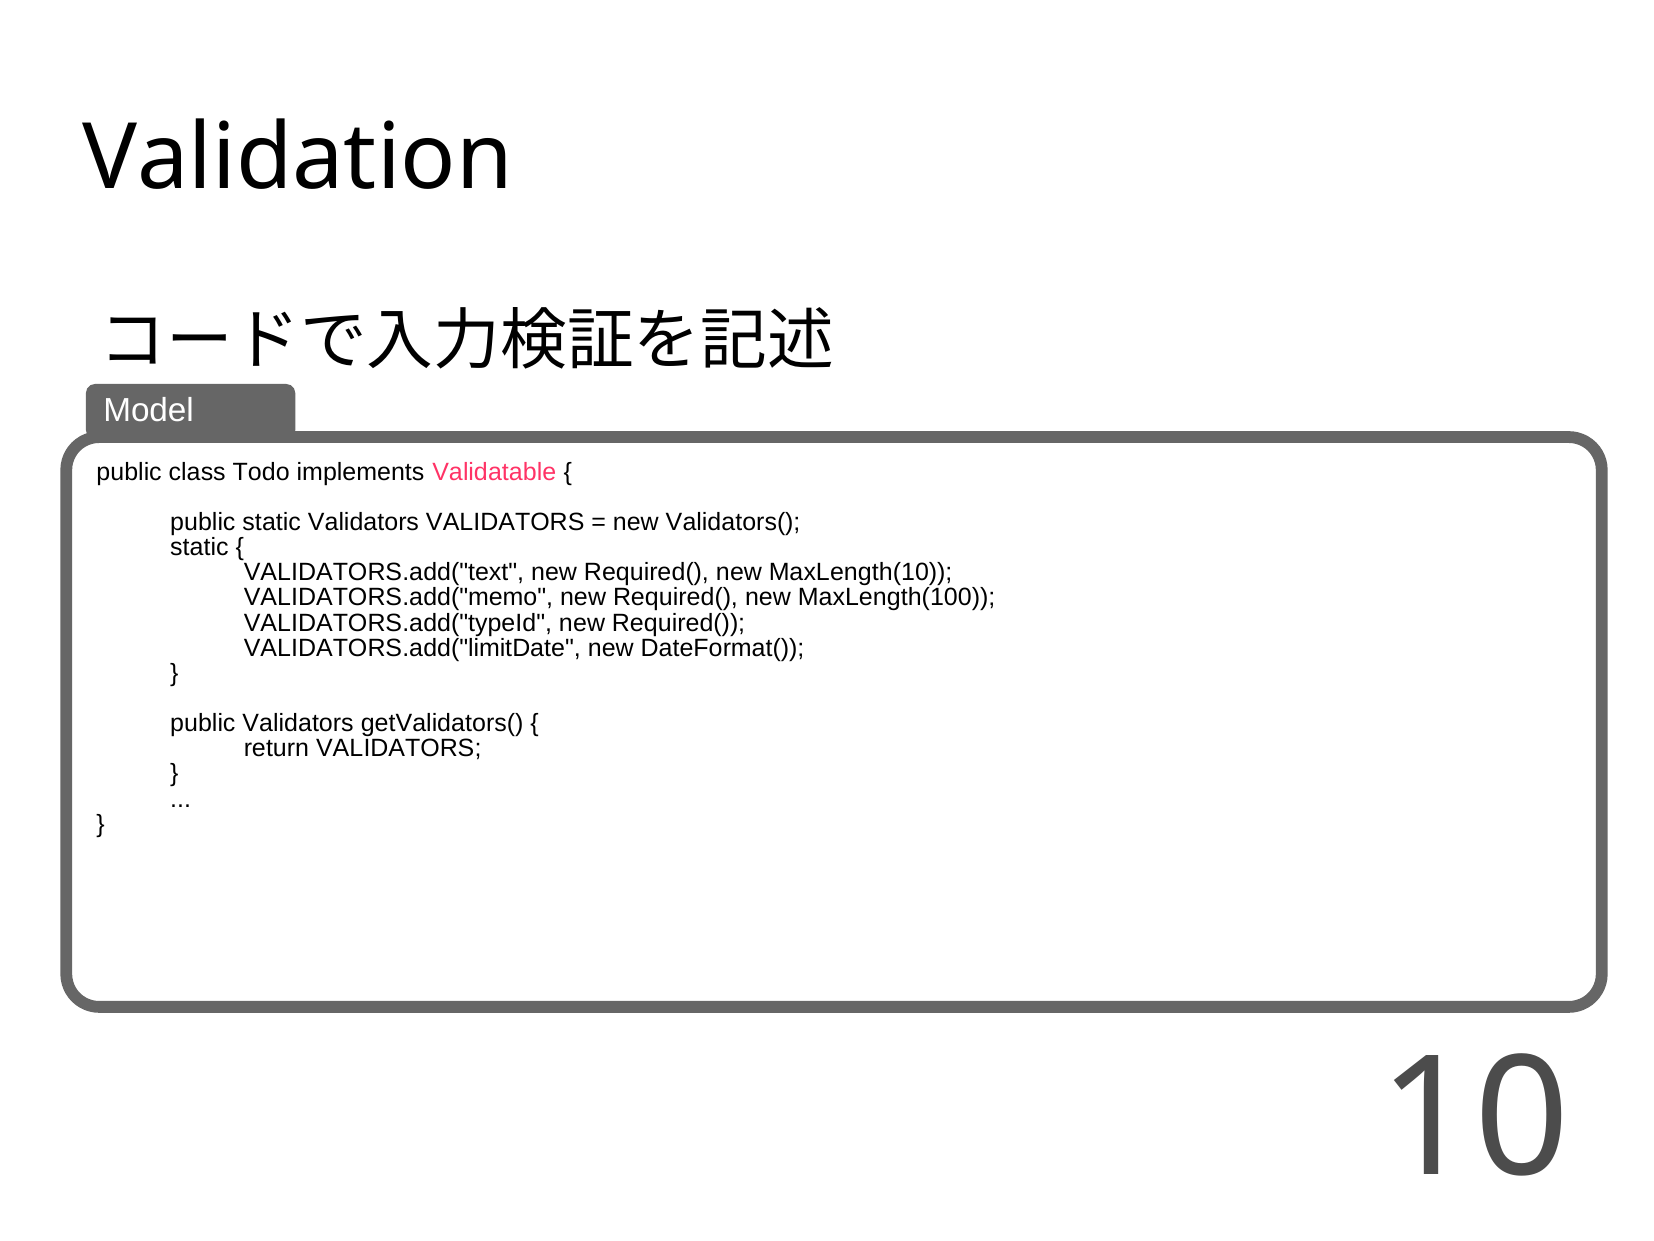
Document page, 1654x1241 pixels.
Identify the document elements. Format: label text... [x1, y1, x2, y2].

text_box public class Todo implements Validatable { public static Validators VALIDATORS = new Validators(); static { VALIDATORS.add("text", new Required(), new MaxLength(10)); VALIDATORS.add("memo", new Required(), new MaxLength(100)); VALIDATORS.add("typeId", new Required()); VALIDATORS.add("limitDate", new DateFormat()); } public Validators getValidators() { return VALIDATORS; } ... } [66, 437, 1602, 1007]
list コードで入力検証を記述 [82, 290, 1571, 441]
title Validation [82, 48, 1571, 258]
list コードで入力検証を記述 [82, 1003, 1571, 1094]
text_box Model [85, 383, 296, 440]
